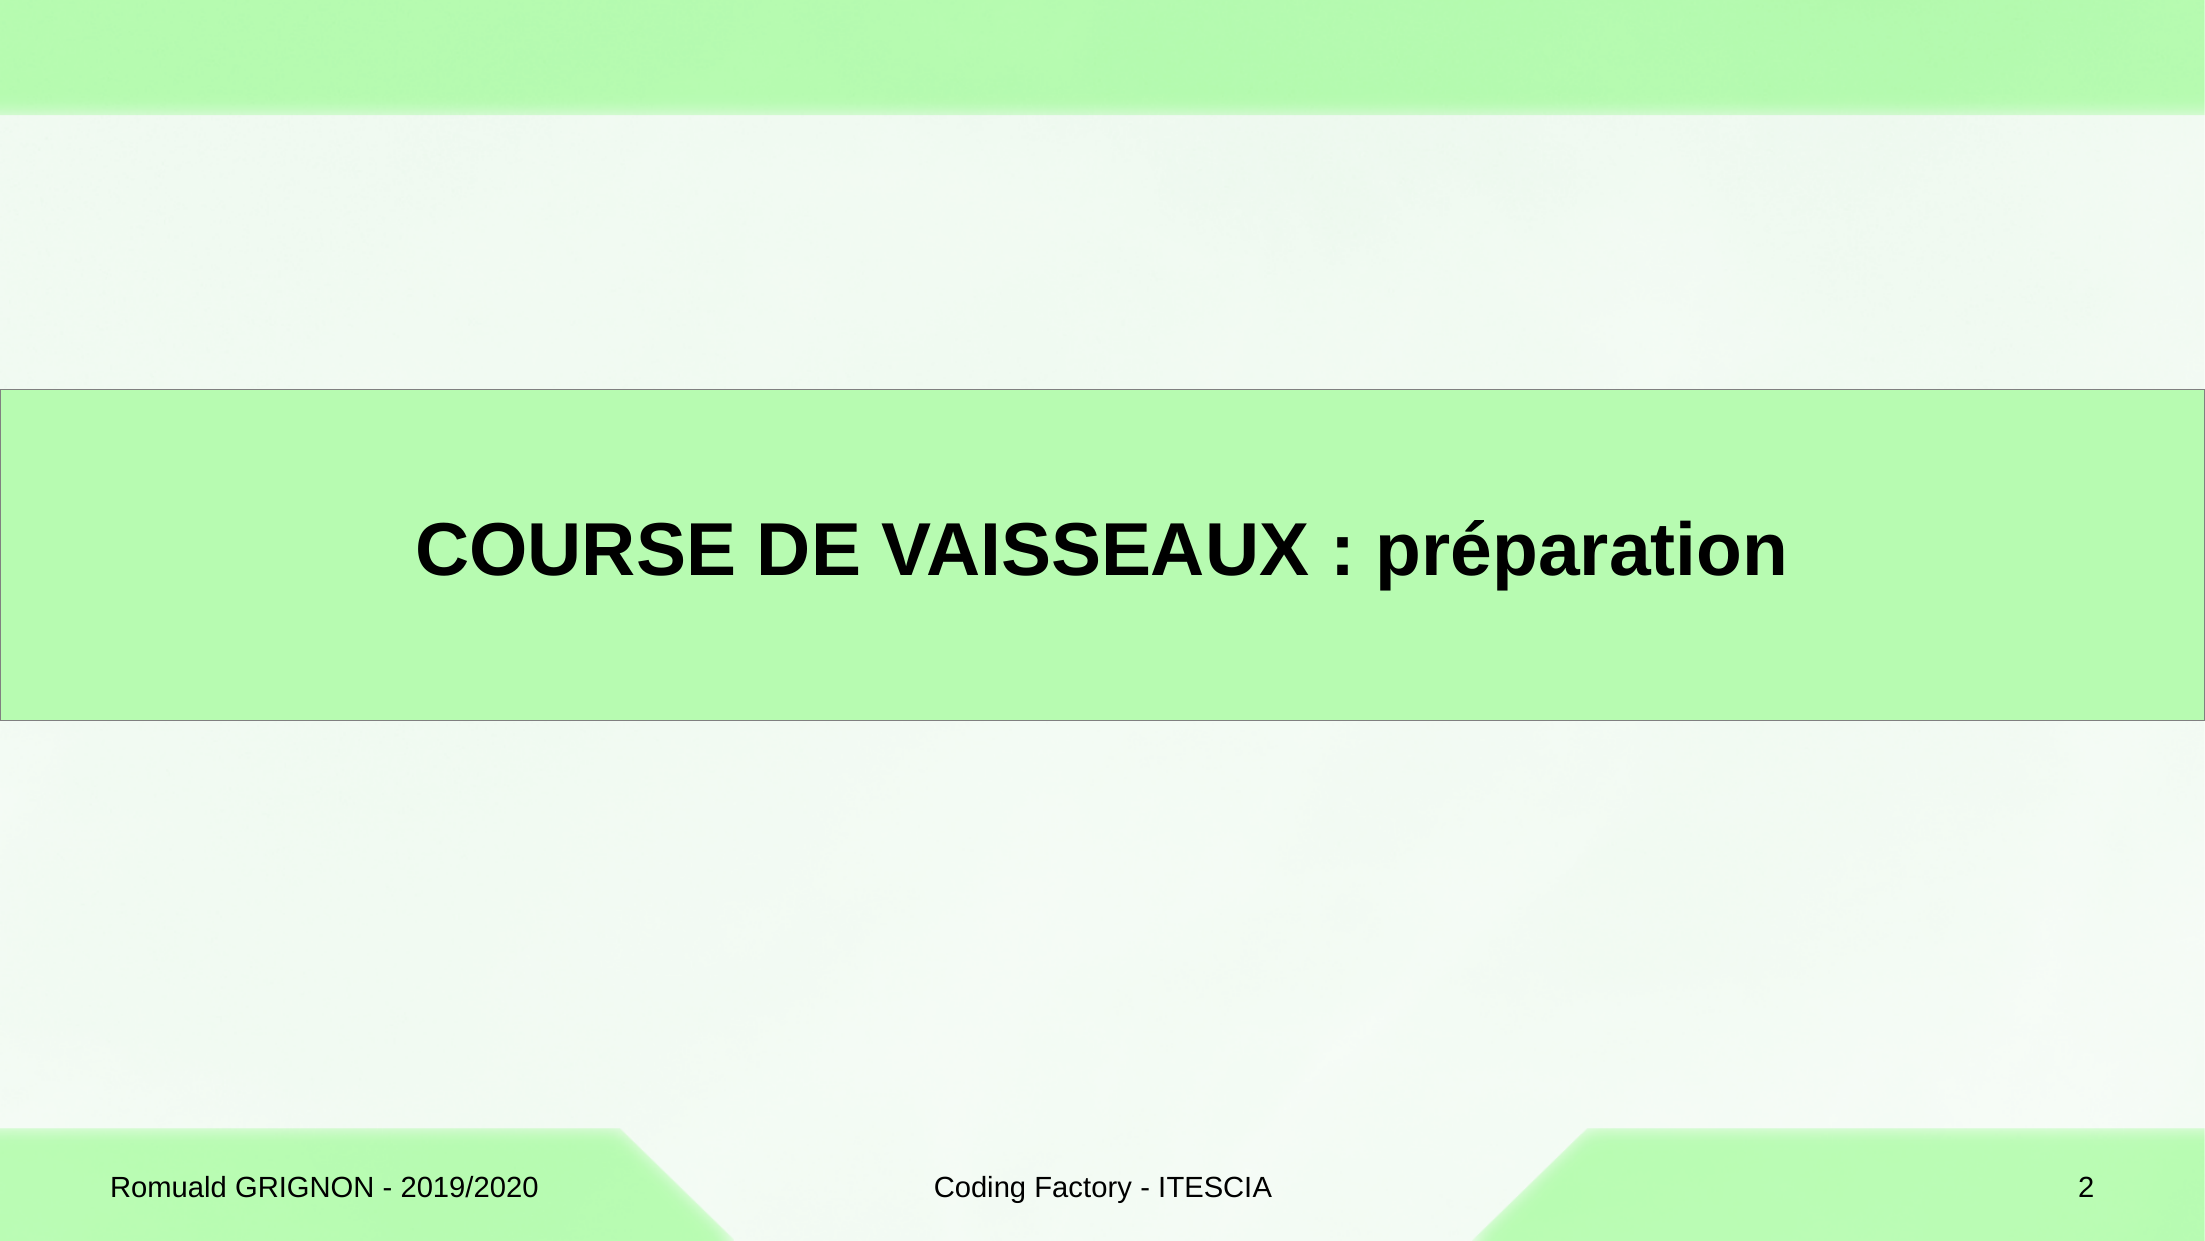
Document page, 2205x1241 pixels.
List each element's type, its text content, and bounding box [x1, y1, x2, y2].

text_box [2095, 389, 2205, 721]
picture [0, 721, 2205, 1241]
text_box [0, 389, 110, 721]
subtitle COURSE DE VAISSEAUX : préparation [110, 108, 2095, 1168]
picture [0, 0, 2205, 389]
